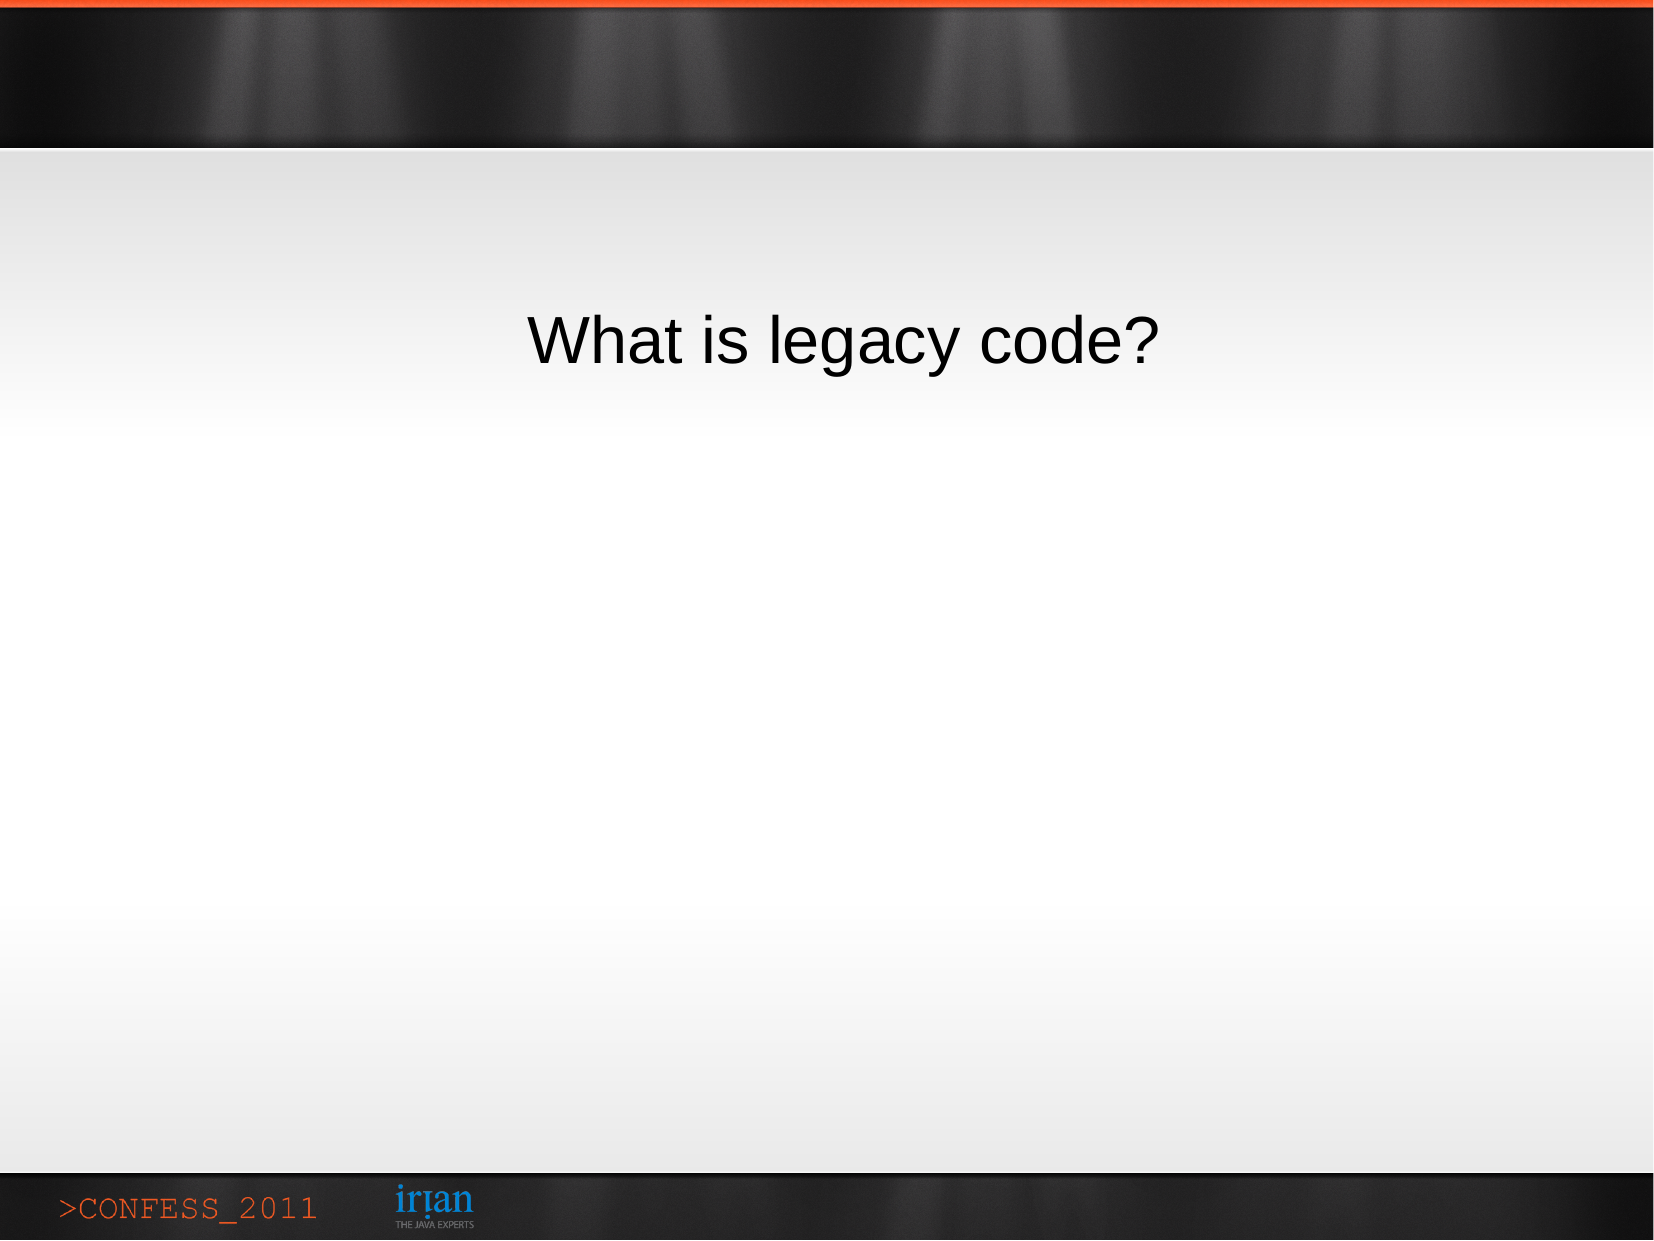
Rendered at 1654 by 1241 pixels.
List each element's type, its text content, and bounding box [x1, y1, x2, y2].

picture [0, 0, 1654, 1240]
subtitle What is legacy code? [100, 6, 1589, 1125]
